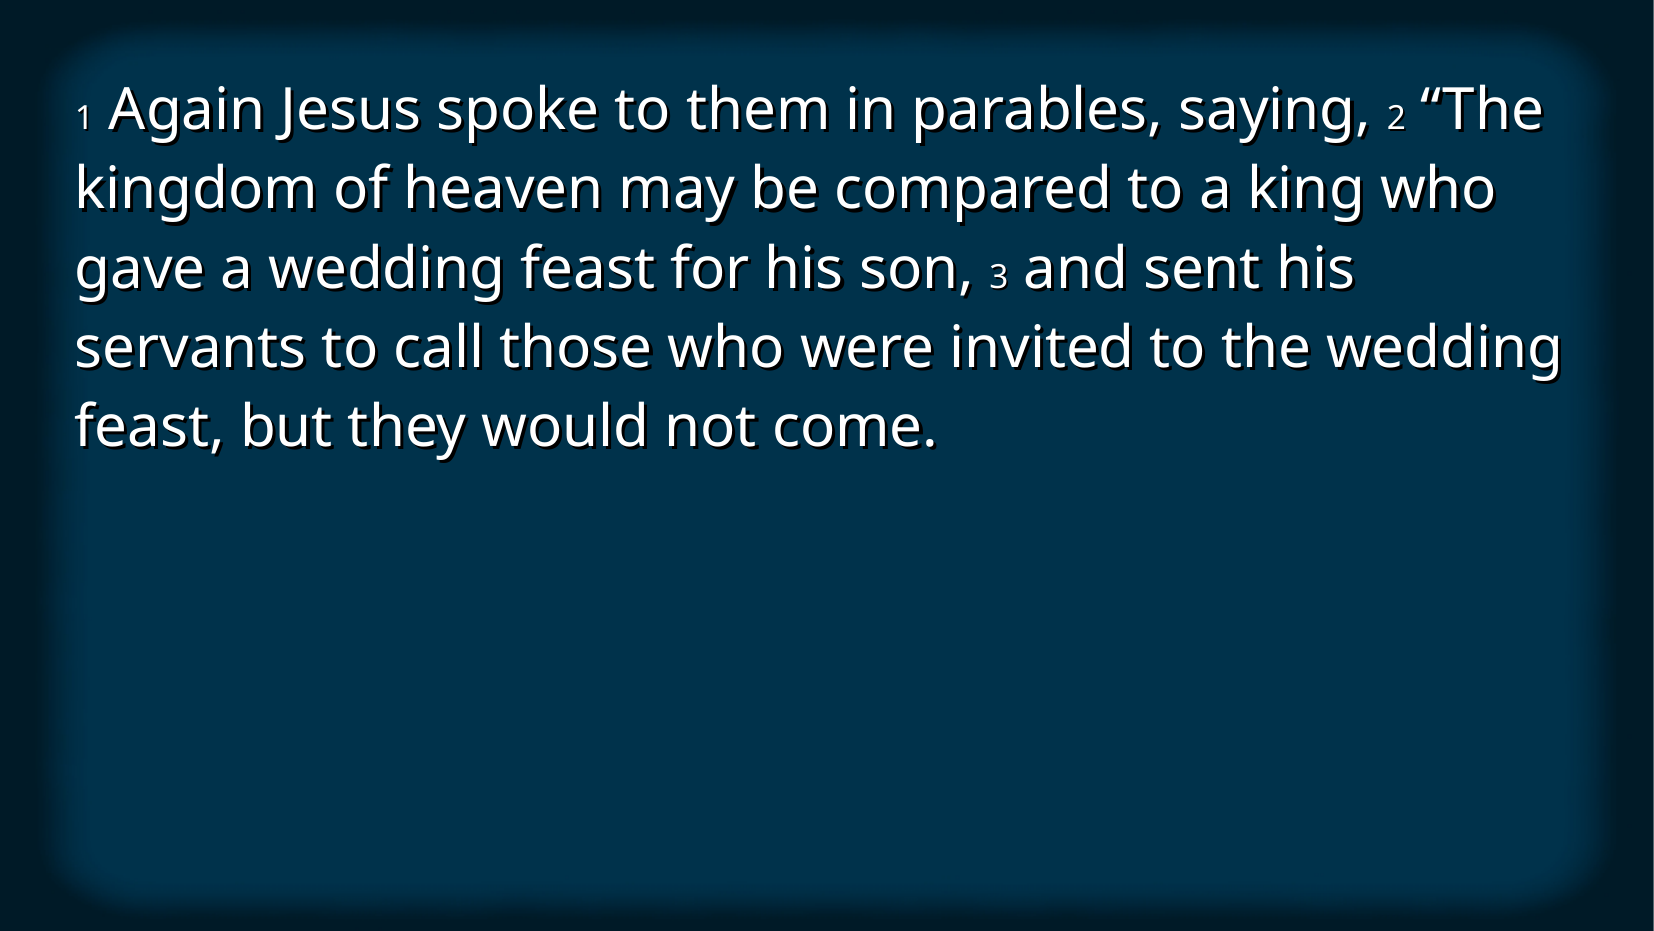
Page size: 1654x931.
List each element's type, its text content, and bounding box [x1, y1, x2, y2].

text_box 1 Again Jesus spoke to them in parables, saying, 2 “The kingdom of heaven may be compared to a king who gave a wedding feast for his son, 3 and sent his servants to call those who were invited to the wedding feast, but they would not come. [60, 60, 1591, 462]
picture [0, 0, 1654, 931]
